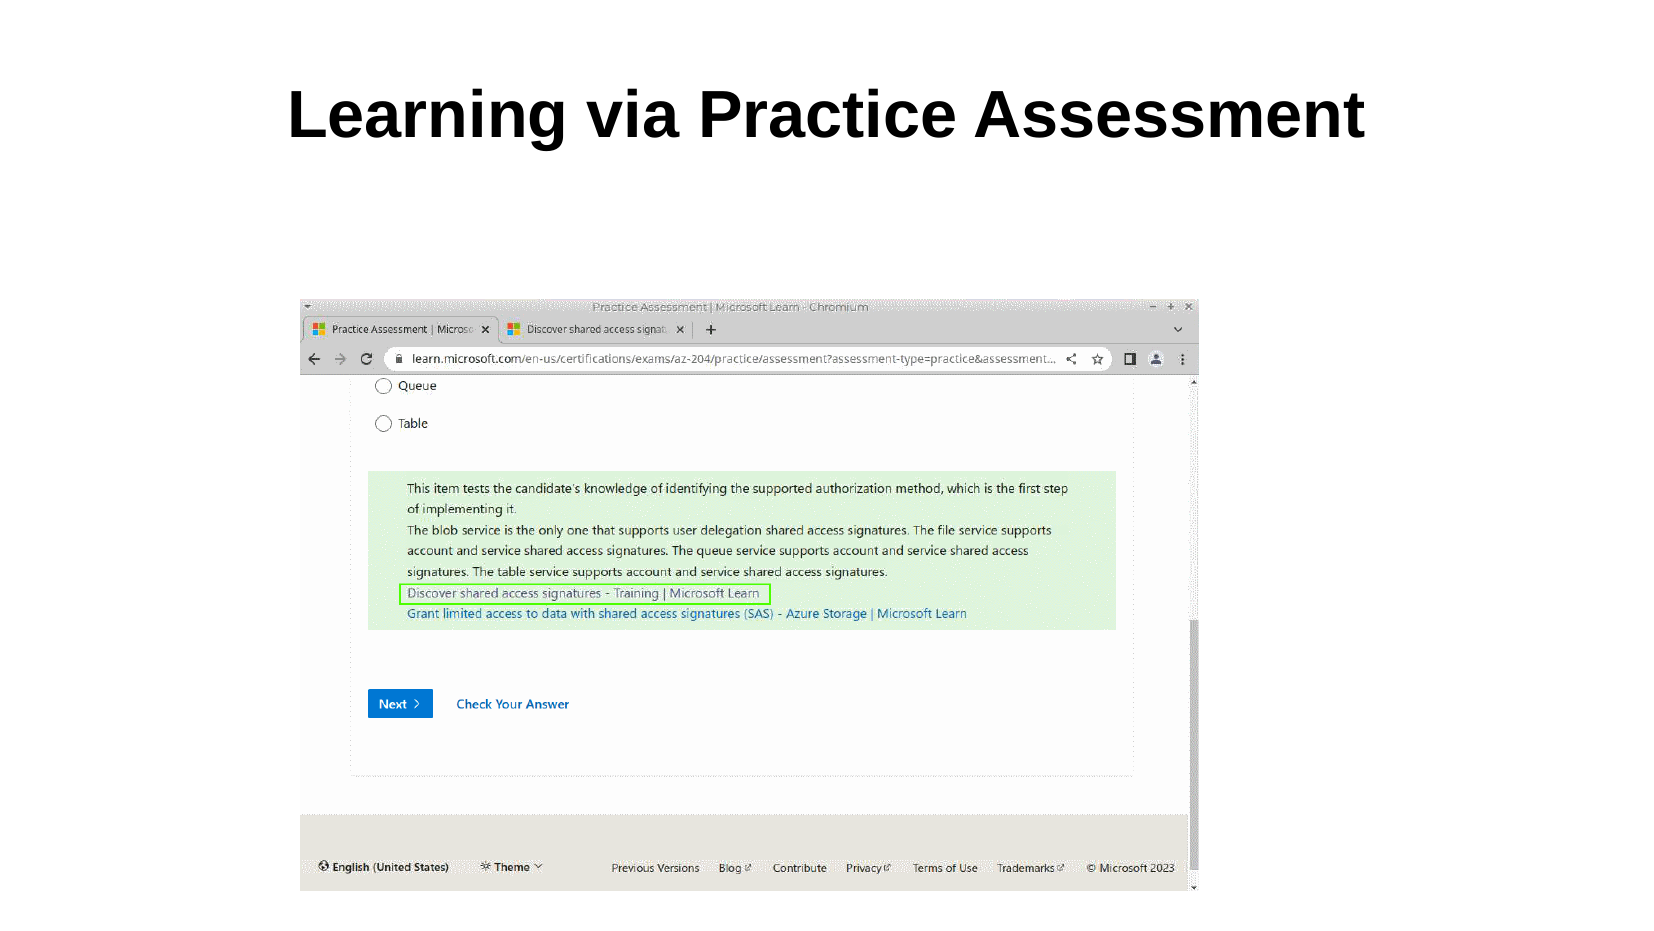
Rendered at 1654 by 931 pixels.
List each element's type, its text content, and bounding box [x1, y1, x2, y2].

picture [300, 299, 1199, 892]
title Learning via Practice Assessment [82, 37, 1571, 193]
